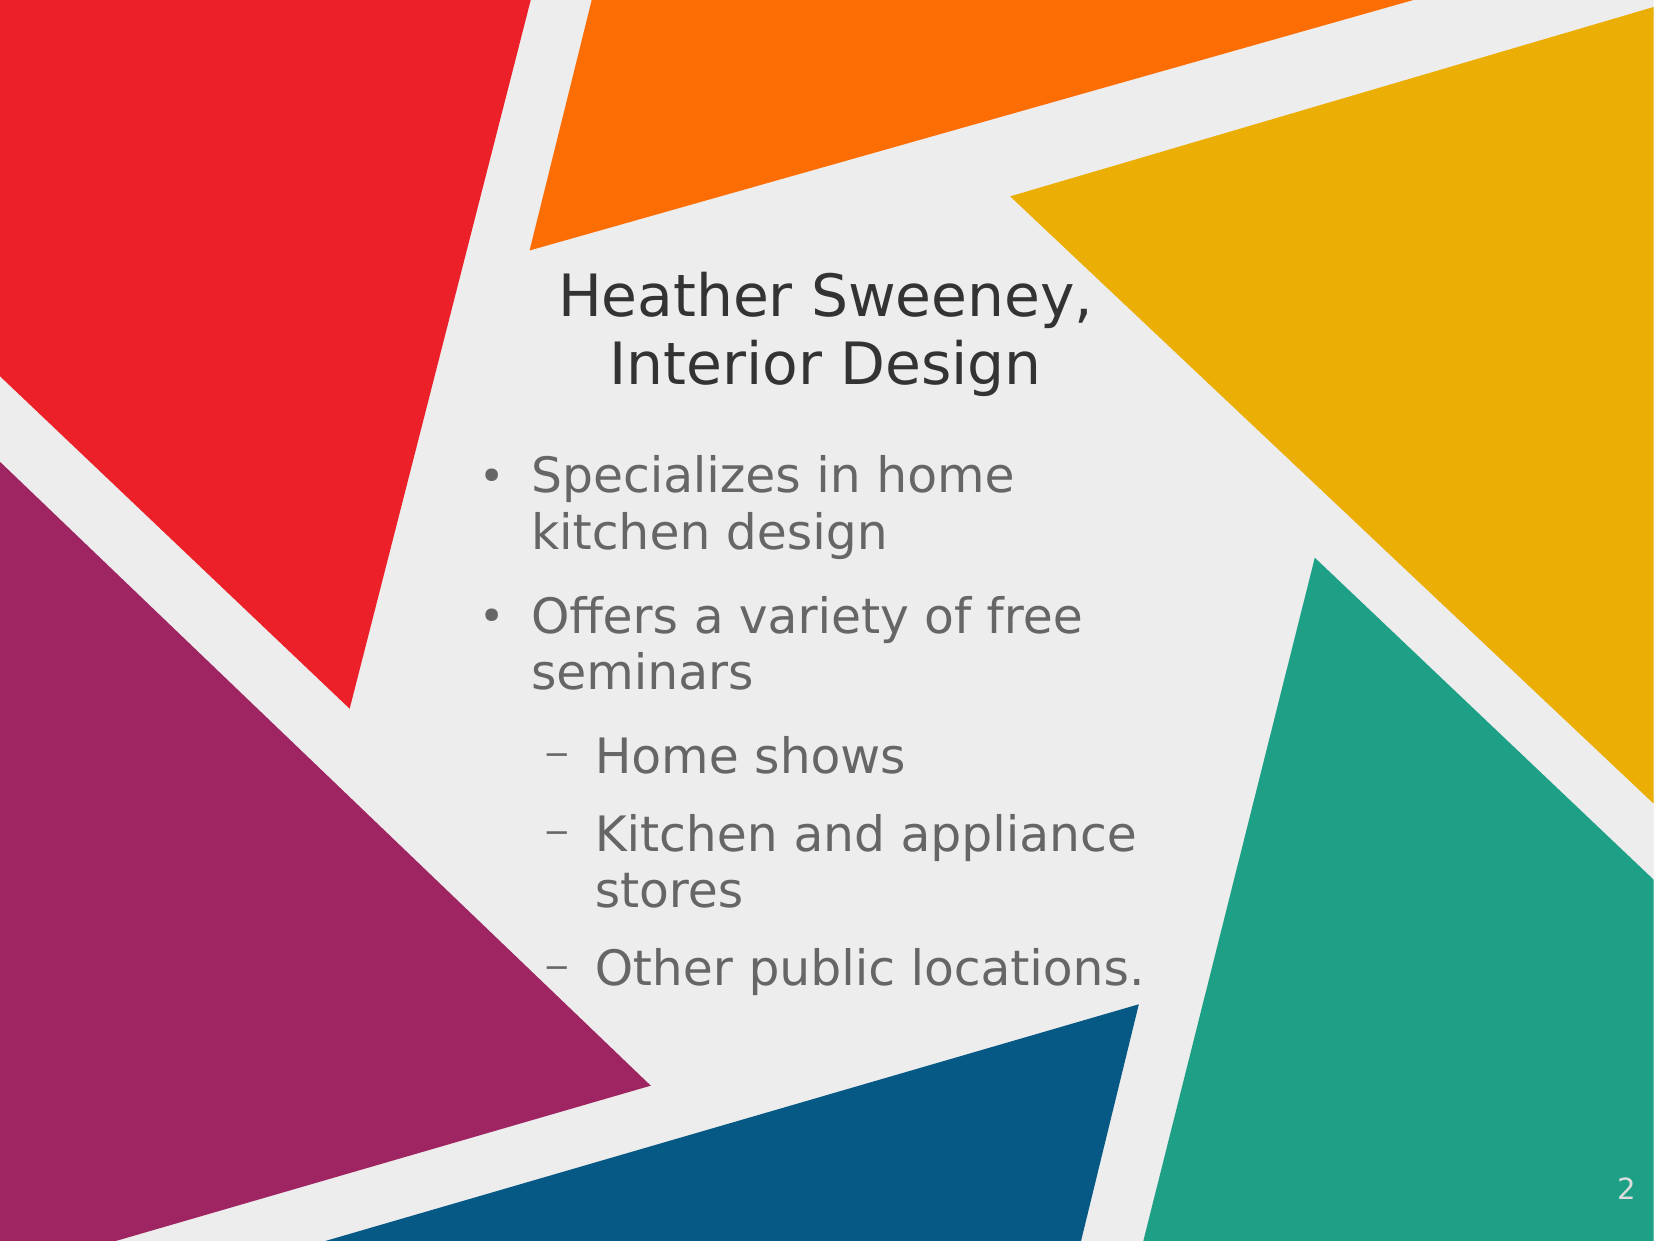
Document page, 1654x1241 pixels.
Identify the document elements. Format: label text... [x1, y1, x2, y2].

list Specializes in home kitchen design Offers a variety of free seminars Home shows Kitchen and appliance stores Other public locations. [467, 447, 1191, 1005]
title Heather Sweeney, Interior Design [467, 226, 1185, 434]
